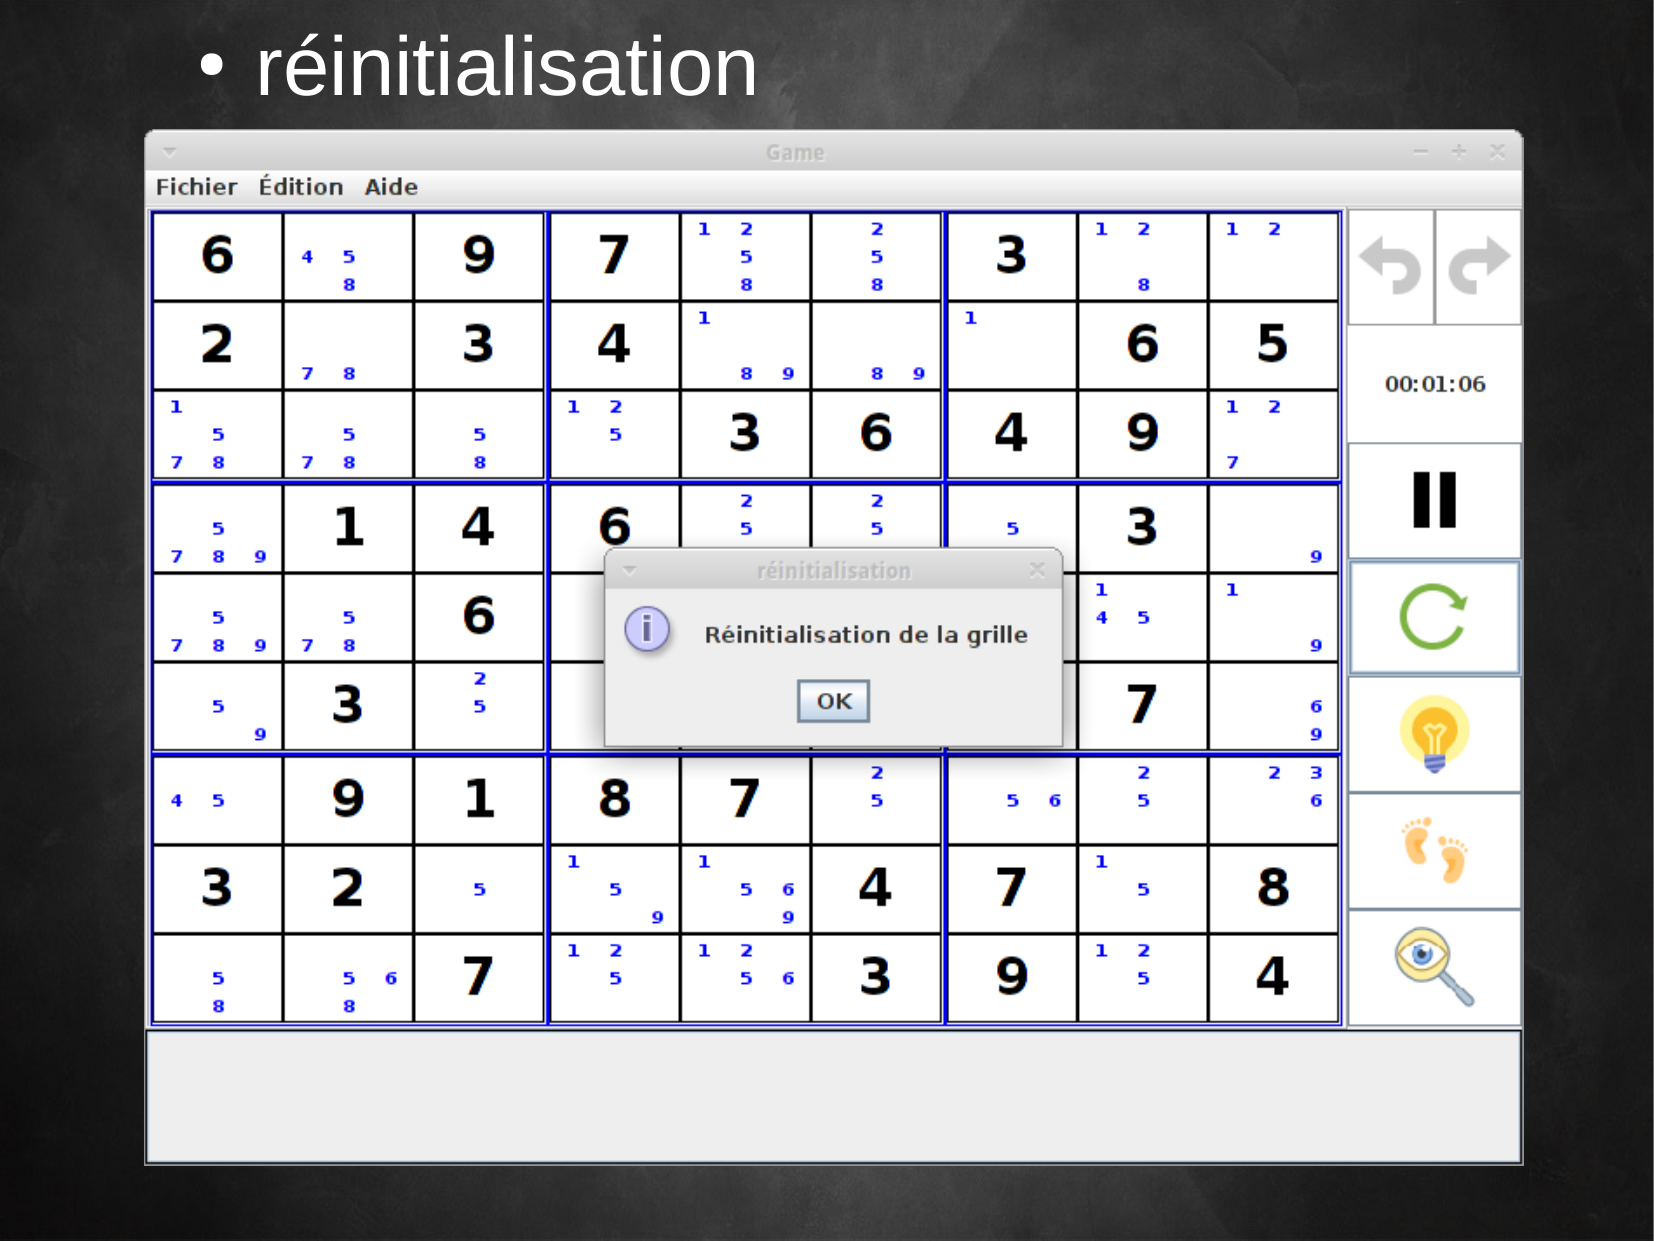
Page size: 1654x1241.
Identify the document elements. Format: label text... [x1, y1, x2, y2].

title réinitialisation [153, 3, 827, 129]
picture [0, 0, 1654, 1241]
